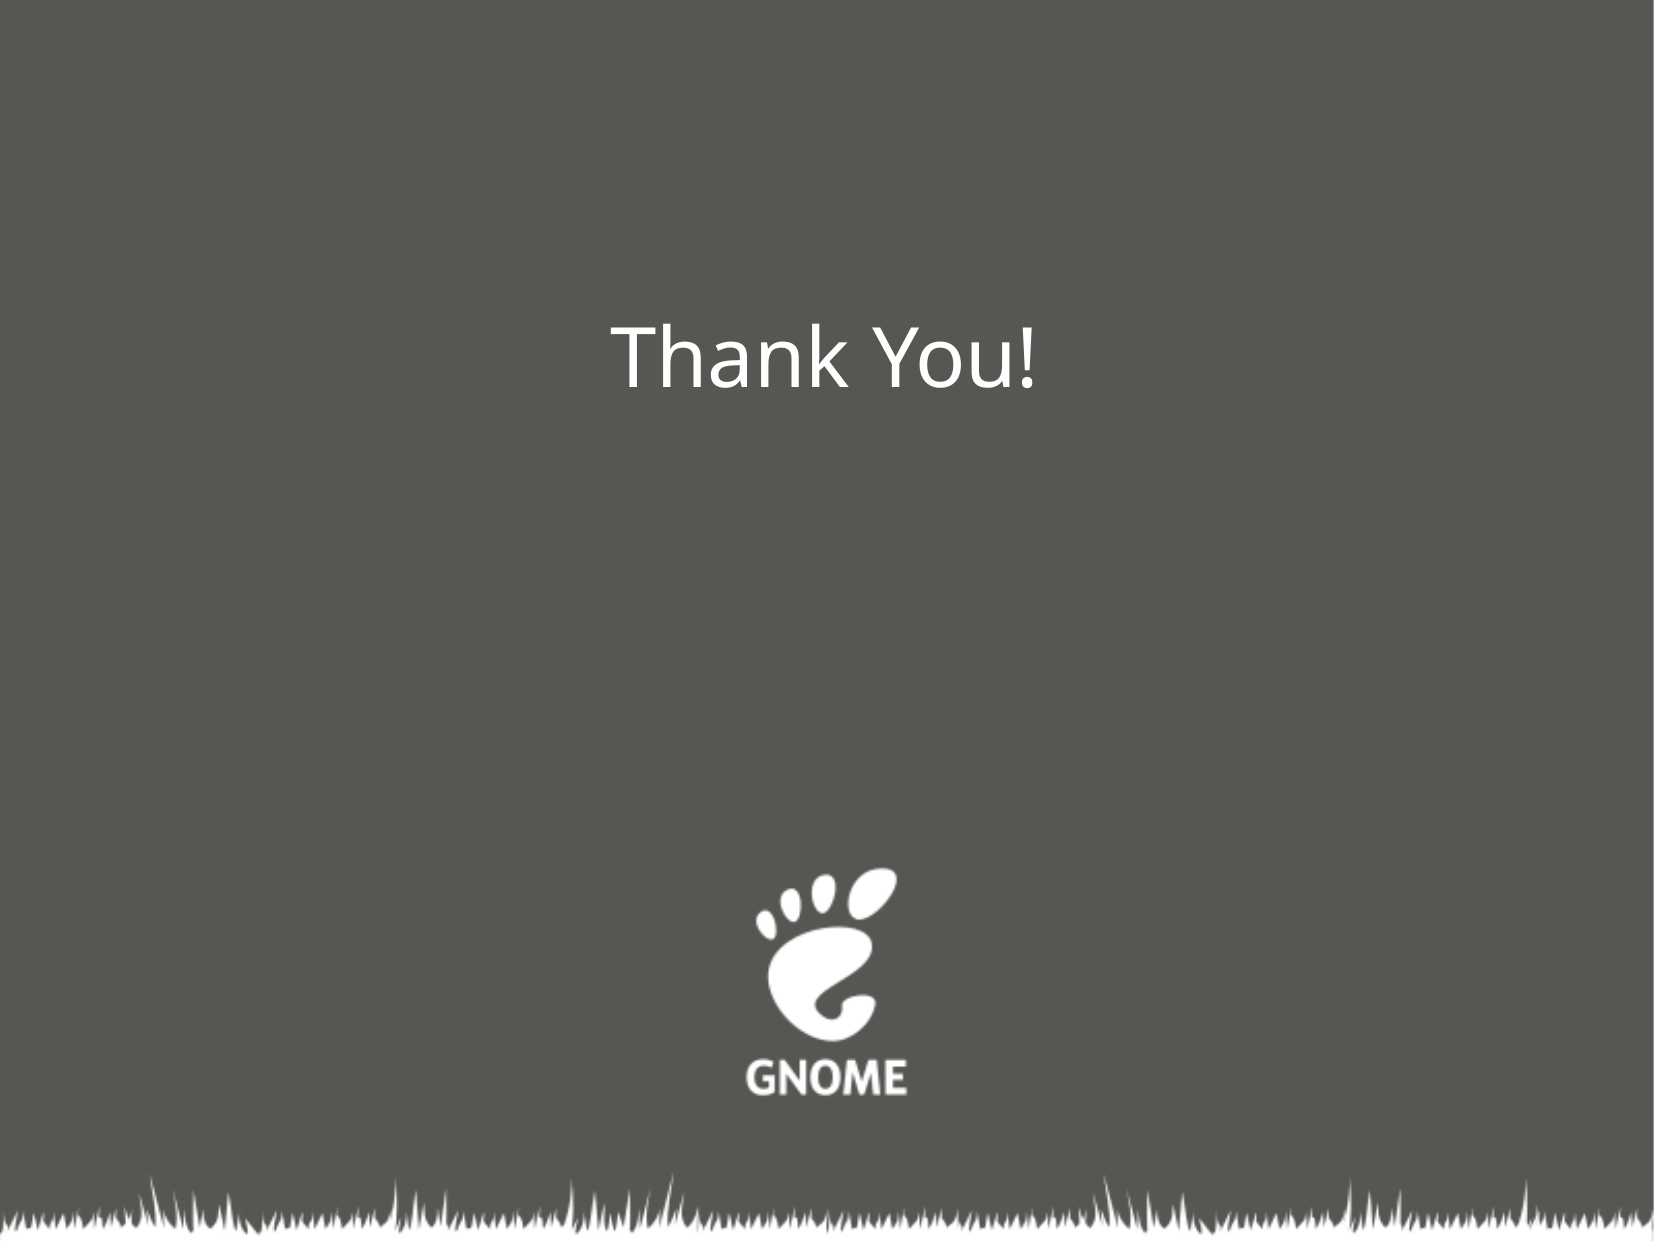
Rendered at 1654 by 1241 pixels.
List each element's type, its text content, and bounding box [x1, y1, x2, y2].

picture [0, 0, 1654, 1241]
title Thank You! [390, 300, 1261, 411]
